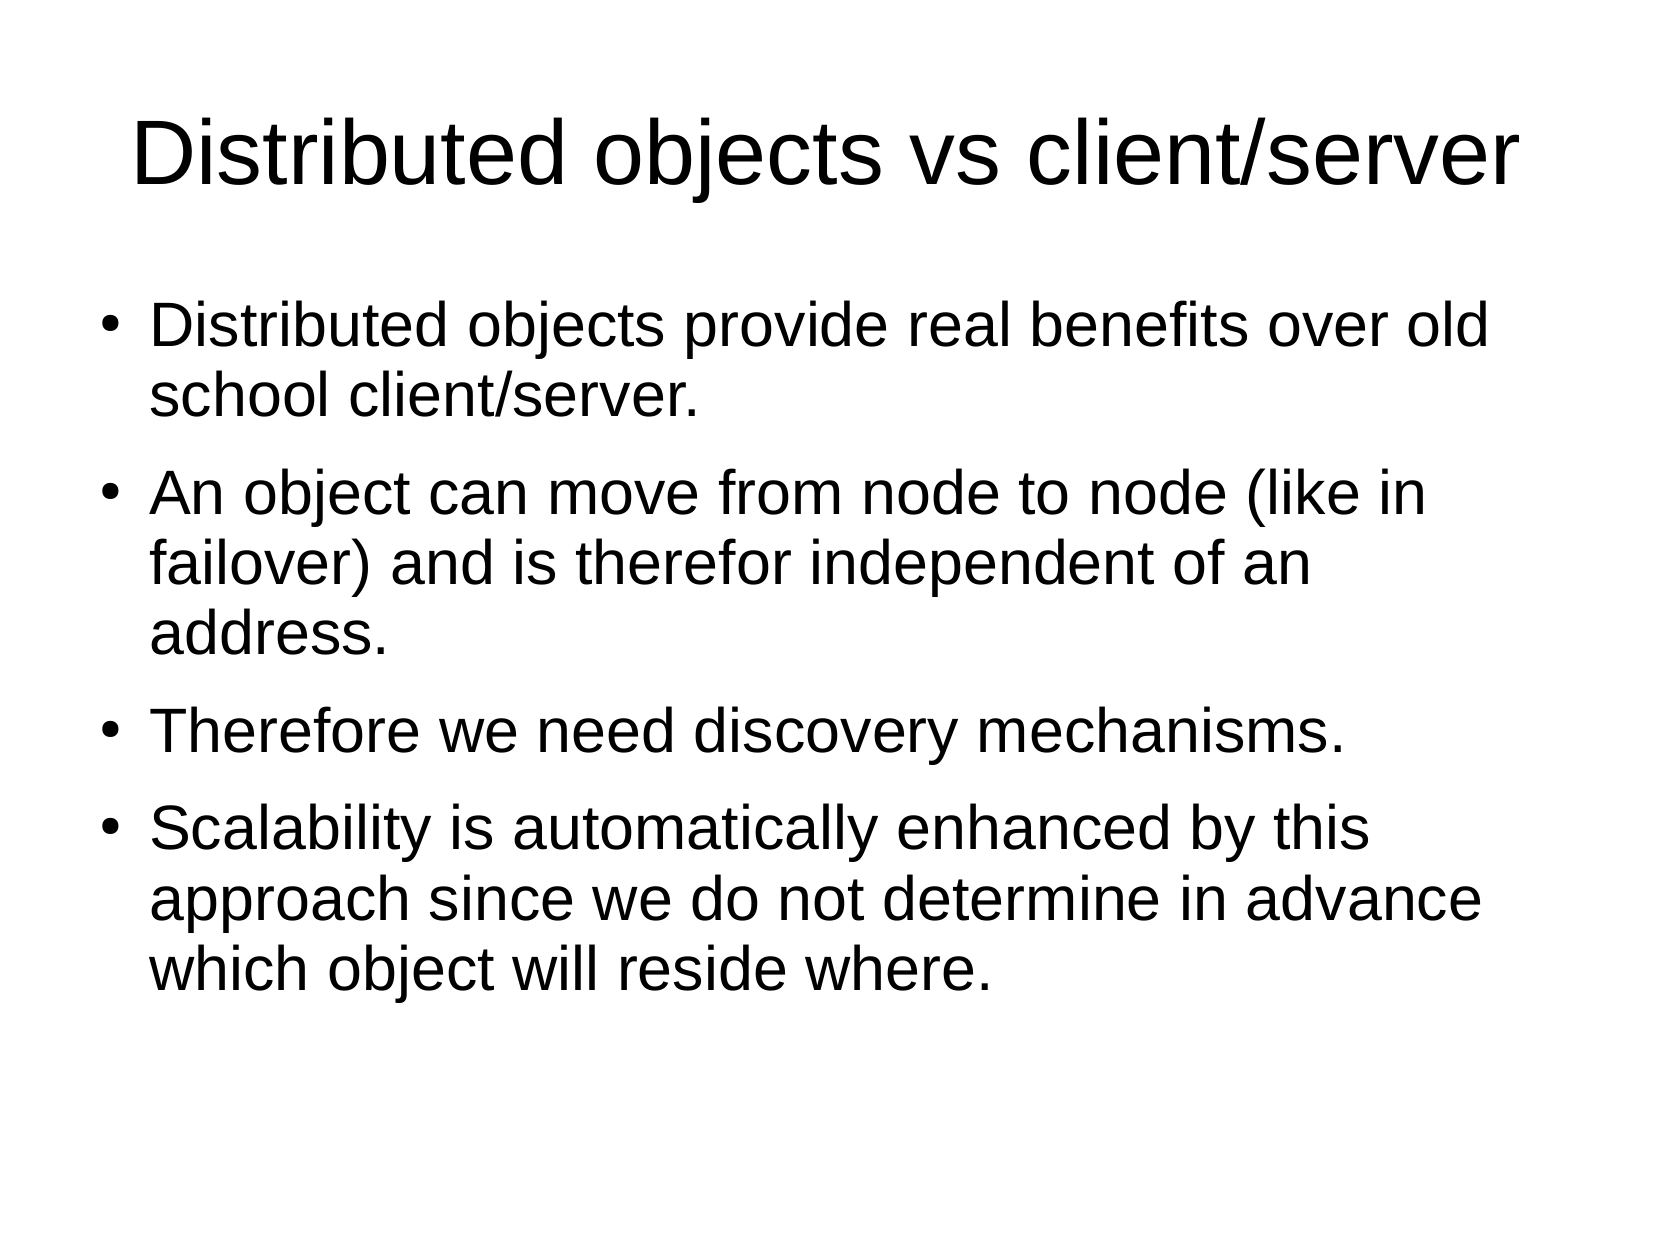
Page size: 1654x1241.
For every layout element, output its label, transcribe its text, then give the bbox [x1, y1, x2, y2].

list Distributed objects provide real benefits over old school client/server. An object can move from node to node (like in failover) and is therefor independent of an address. Therefore we need discovery mechanisms. Scalability is automatically enhanced by this approach since we do not determine in advance which object will reside where. [82, 290, 1538, 1010]
title Distributed objects vs client/server [82, 49, 1571, 257]
